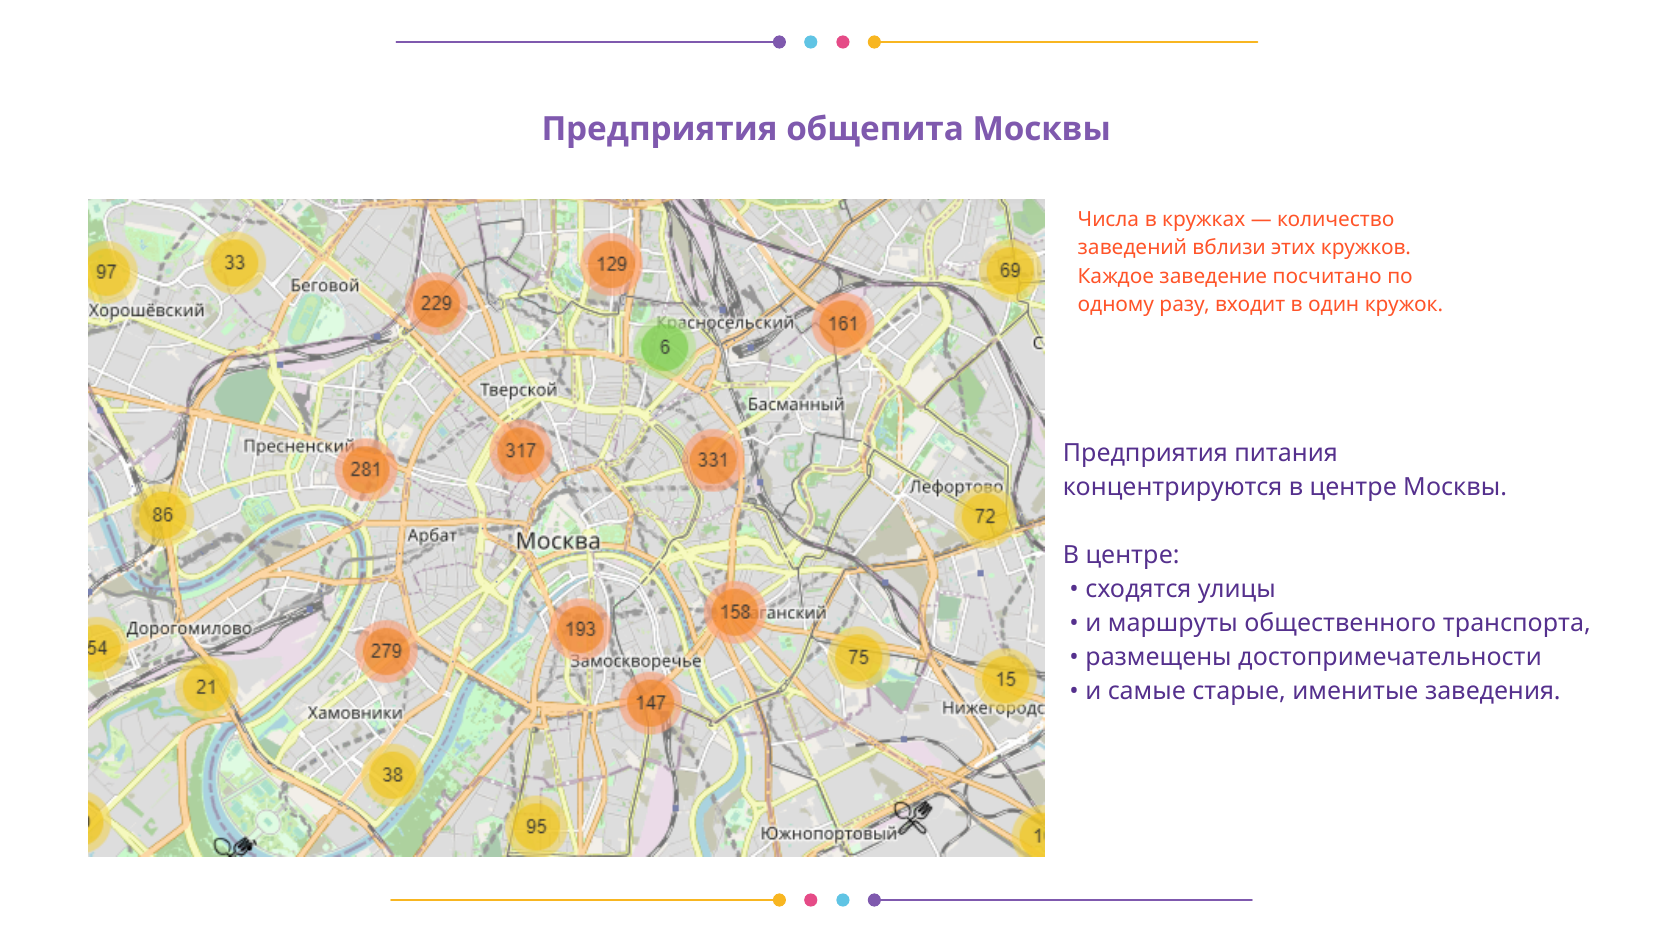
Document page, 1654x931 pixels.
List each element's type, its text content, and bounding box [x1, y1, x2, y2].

title Предприятия общепита Москвы [531, 88, 1123, 167]
title Предприятия питания концентрируются в центре Москвы. В центре: • сходятся улицы • и маршруты общественного транспорта, • размещены достопримечательности • и самые старые, именитые заведения. [1062, 344, 1595, 798]
picture [88, 199, 1045, 857]
text_box Числа в кружках — количество заведений вблизи этих кружков. Каждое заведение посчитано по одному разу, входит в один кружок. [1062, 196, 1477, 334]
